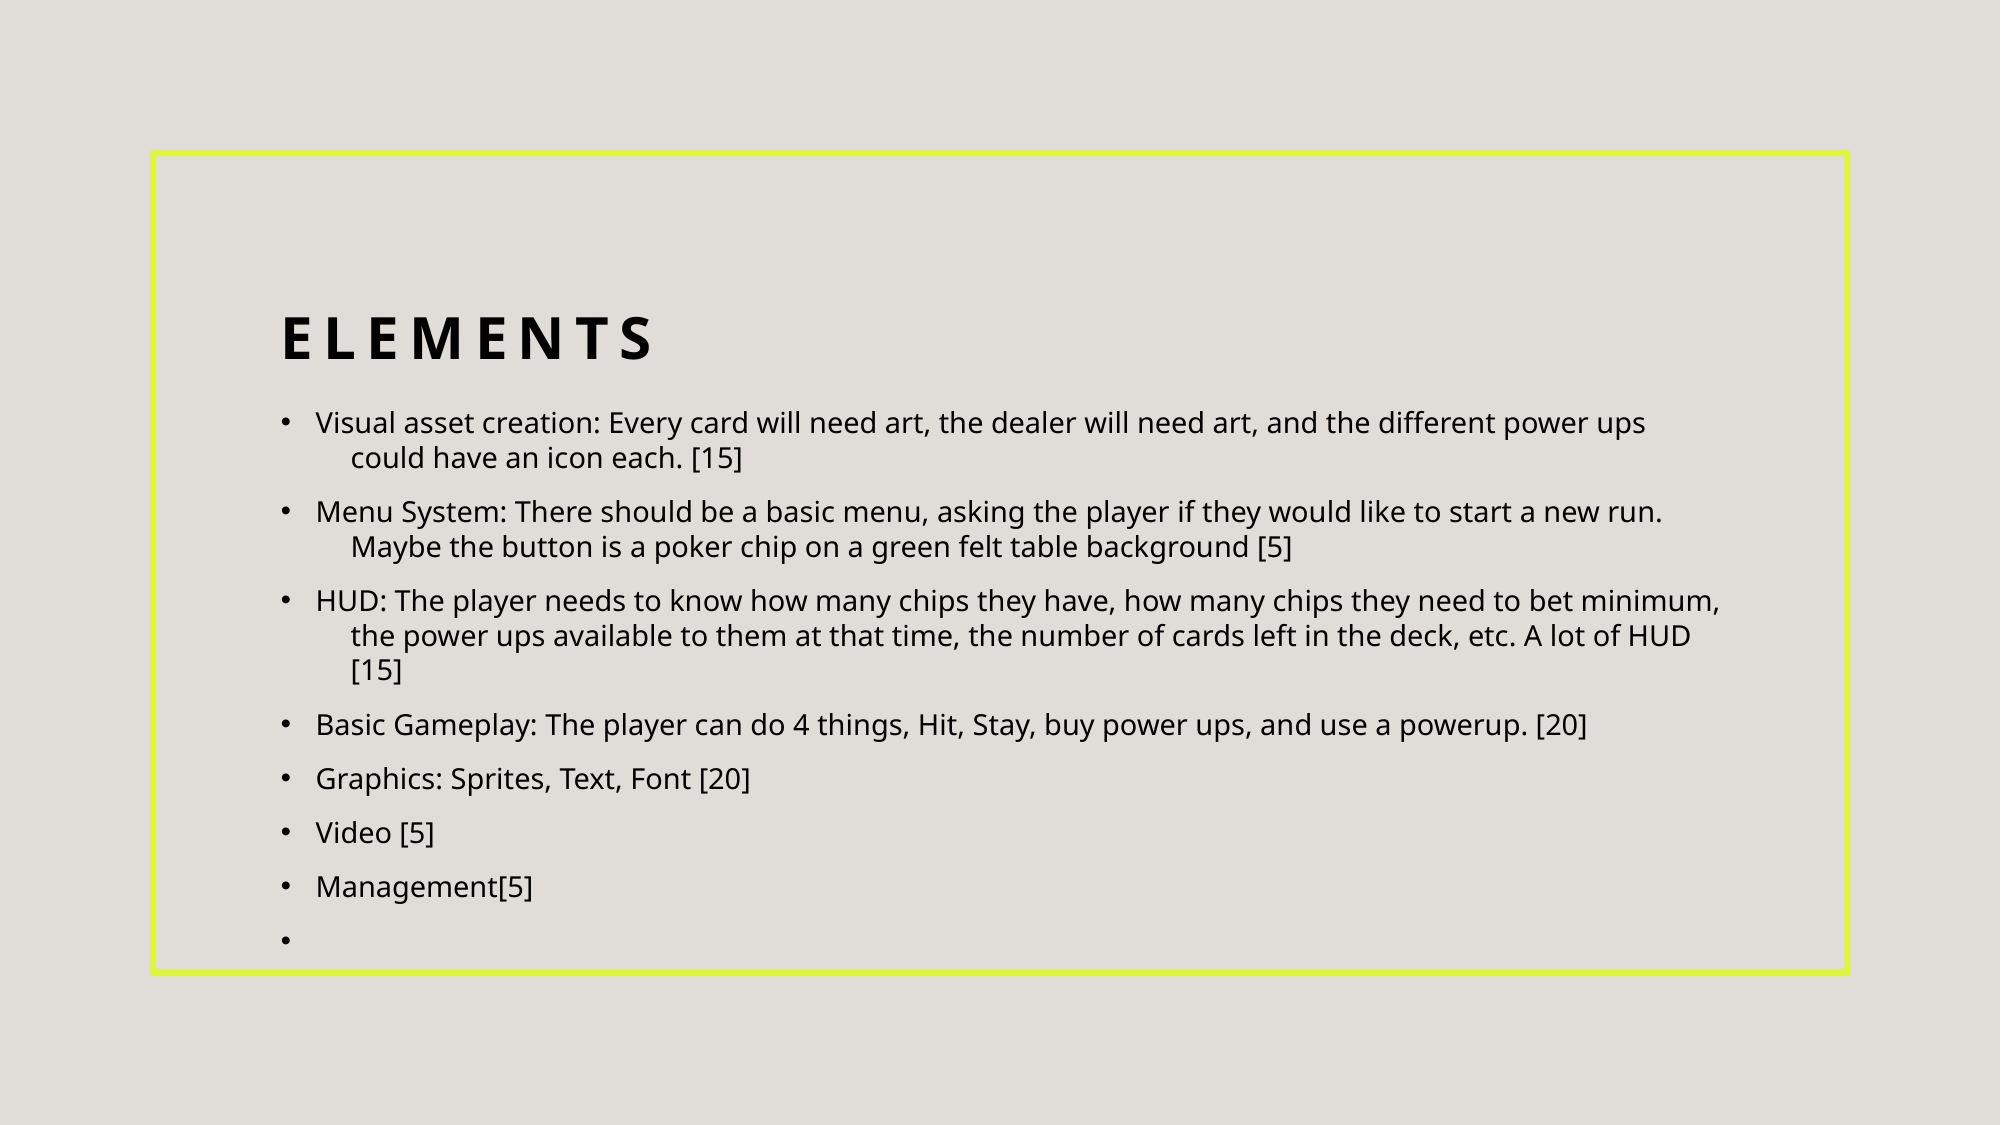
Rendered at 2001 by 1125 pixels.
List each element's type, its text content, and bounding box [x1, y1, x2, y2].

list Visual asset creation: Every card will need art, the dealer will need art, and the different power ups could have an icon each. [15] Menu System: There should be a basic menu, asking the player if they would like to start a new run. Maybe the button is a poker chip on a green felt table background [5] HUD: The player needs to know how many chips they have, how many chips they need to bet minimum, the power ups available to them at that time, the number of cards left in the deck, etc. A lot of HUD [15] Basic Gameplay: The player can do 4 things, Hit, Stay, buy power ups, and use a powerup. [20] Graphics: Sprites, Text, Font [20] Video [5] Management[5] [265, 396, 1739, 913]
title elements [265, 202, 1739, 379]
